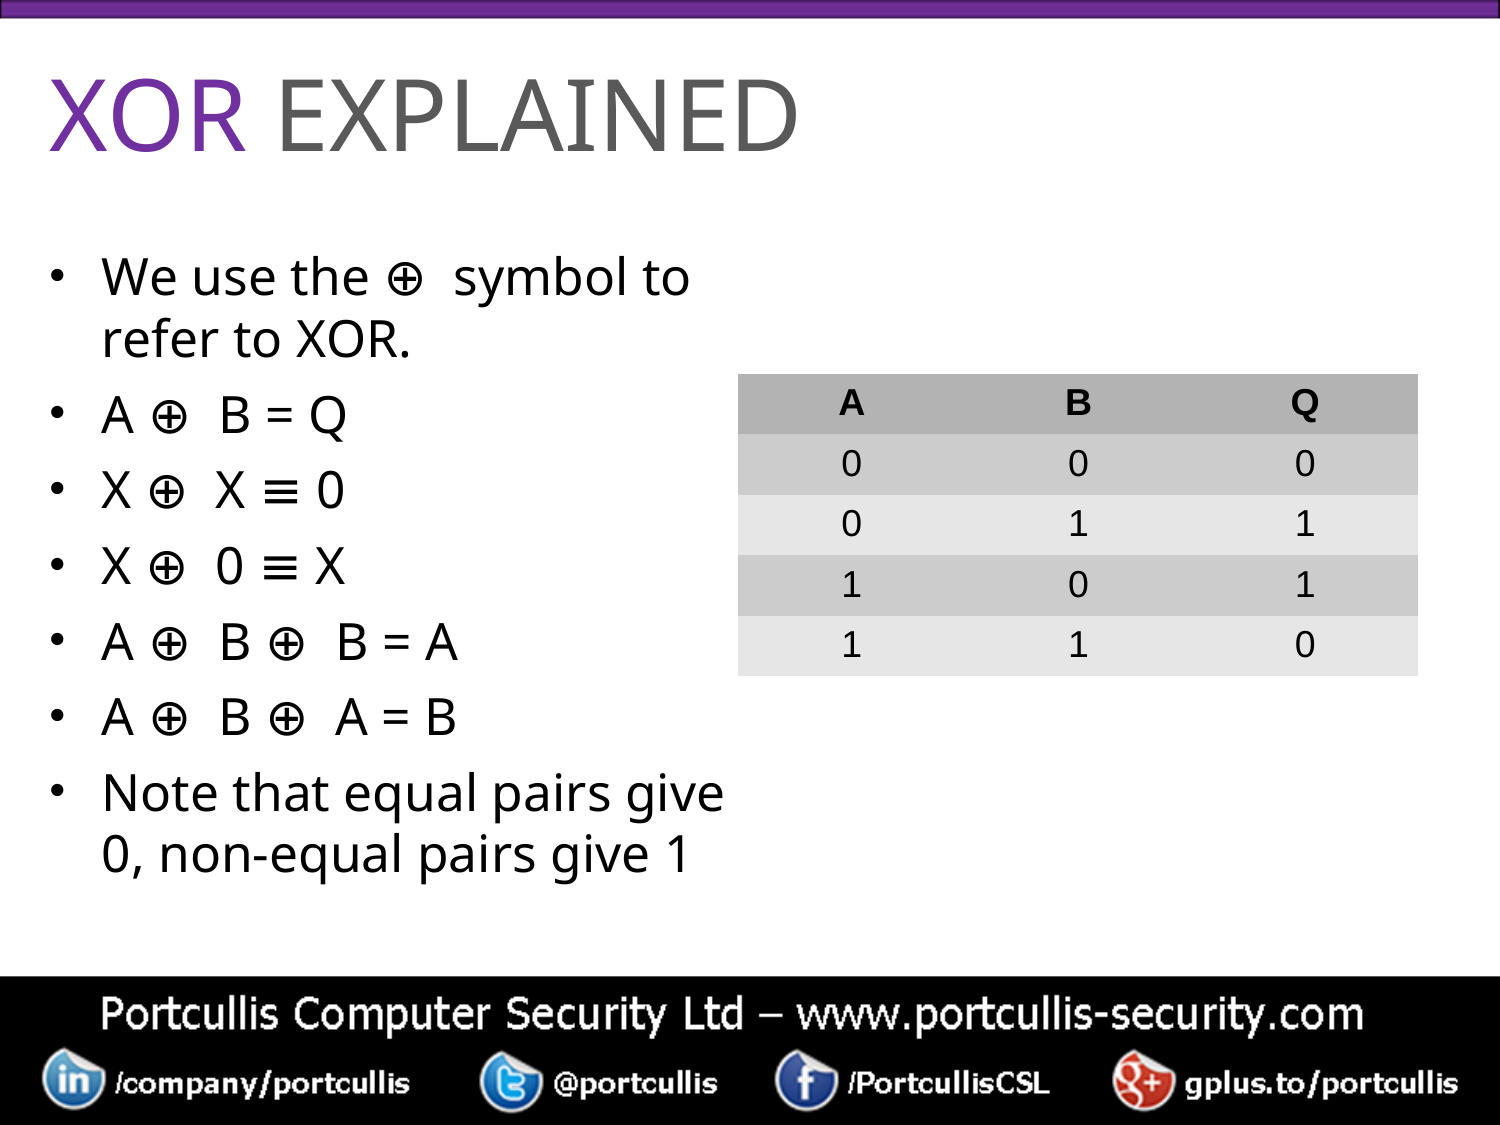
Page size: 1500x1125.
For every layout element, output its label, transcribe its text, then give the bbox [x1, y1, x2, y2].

table_cell 1 [738, 616, 965, 676]
picture [0, 0, 1500, 1125]
table_cell 0 [1192, 434, 1418, 495]
table_header B [965, 374, 1192, 434]
table_cell 0 [1192, 616, 1418, 676]
list We use the ⊕ symbol to refer to XOR. A ⊕ B = Q X ⊕ X ≡ 0 X ⊕ 0 ≡ X A ⊕ B ⊕ B = A A ⊕ B ⊕ A = B Note that equal pairs give 0, non-equal pairs give 1 [48, 244, 729, 947]
table_cell 1 [1192, 555, 1418, 616]
table_cell 1 [965, 495, 1192, 555]
table_cell 1 [738, 555, 965, 616]
table_cell 0 [965, 555, 1192, 616]
table_header Q [1192, 374, 1418, 434]
title XOR EXPLAINED [49, 39, 1442, 199]
table_cell 0 [738, 495, 965, 555]
table_cell 1 [965, 616, 1192, 676]
table_cell 0 [965, 434, 1192, 495]
table_header A [738, 374, 965, 434]
table_cell 0 [738, 434, 965, 495]
table_cell 1 [1192, 495, 1418, 555]
